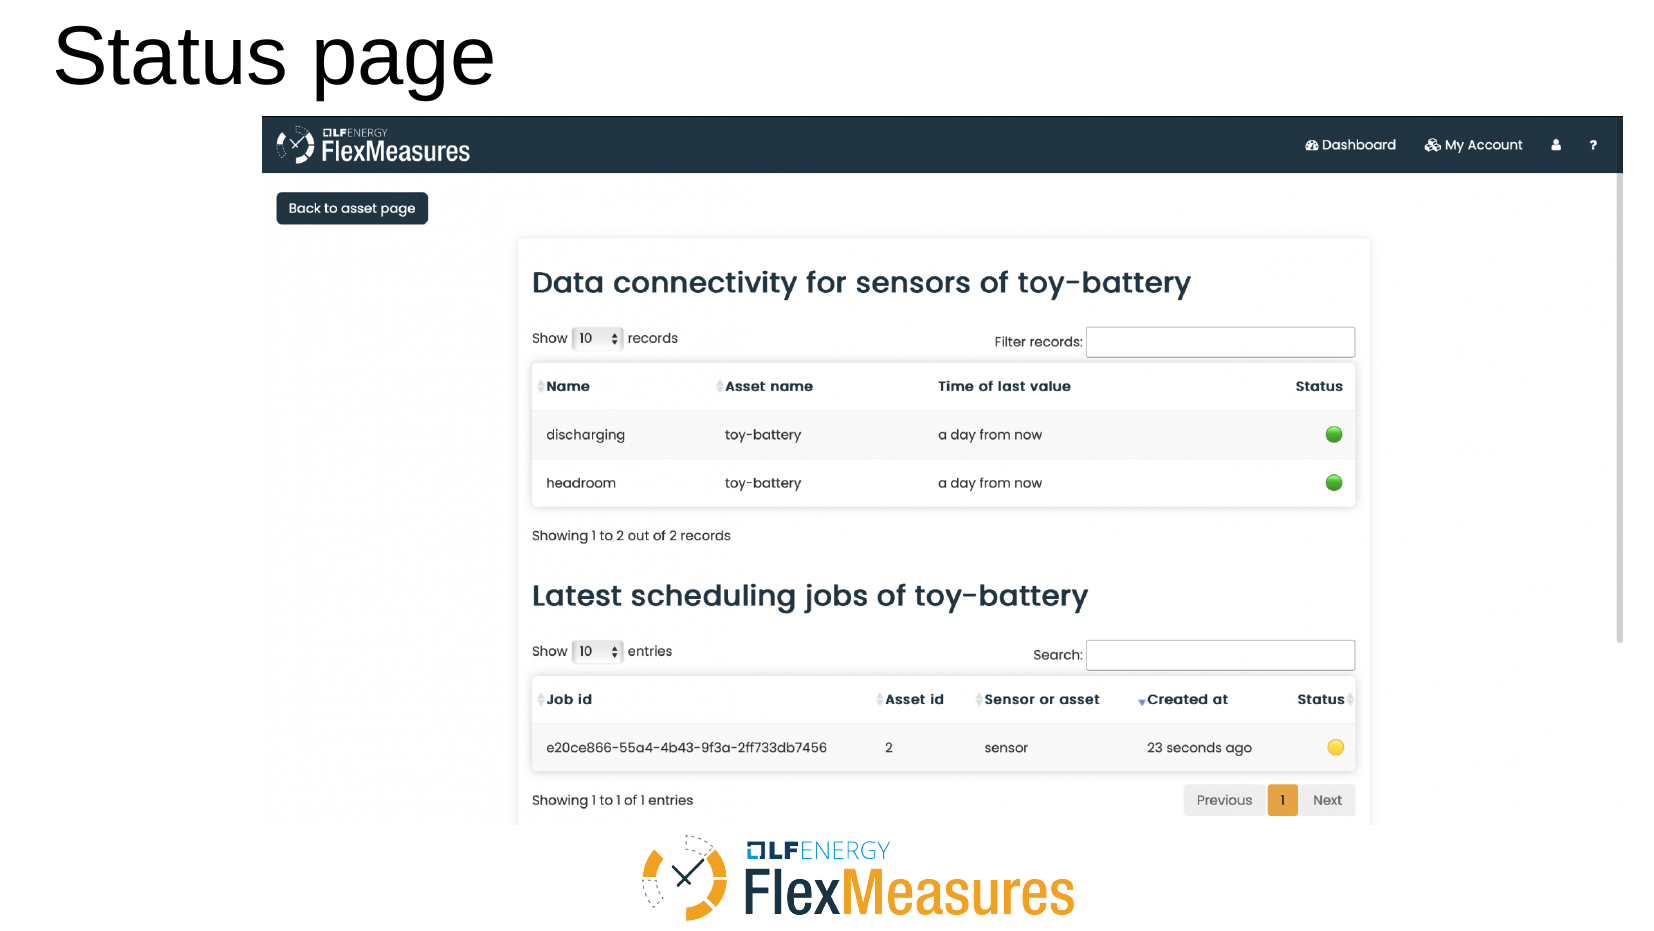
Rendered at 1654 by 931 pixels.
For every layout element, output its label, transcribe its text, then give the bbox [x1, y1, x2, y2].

text_box Status page [37, 2, 1576, 185]
picture [642, 835, 1074, 921]
picture [262, 116, 1623, 826]
